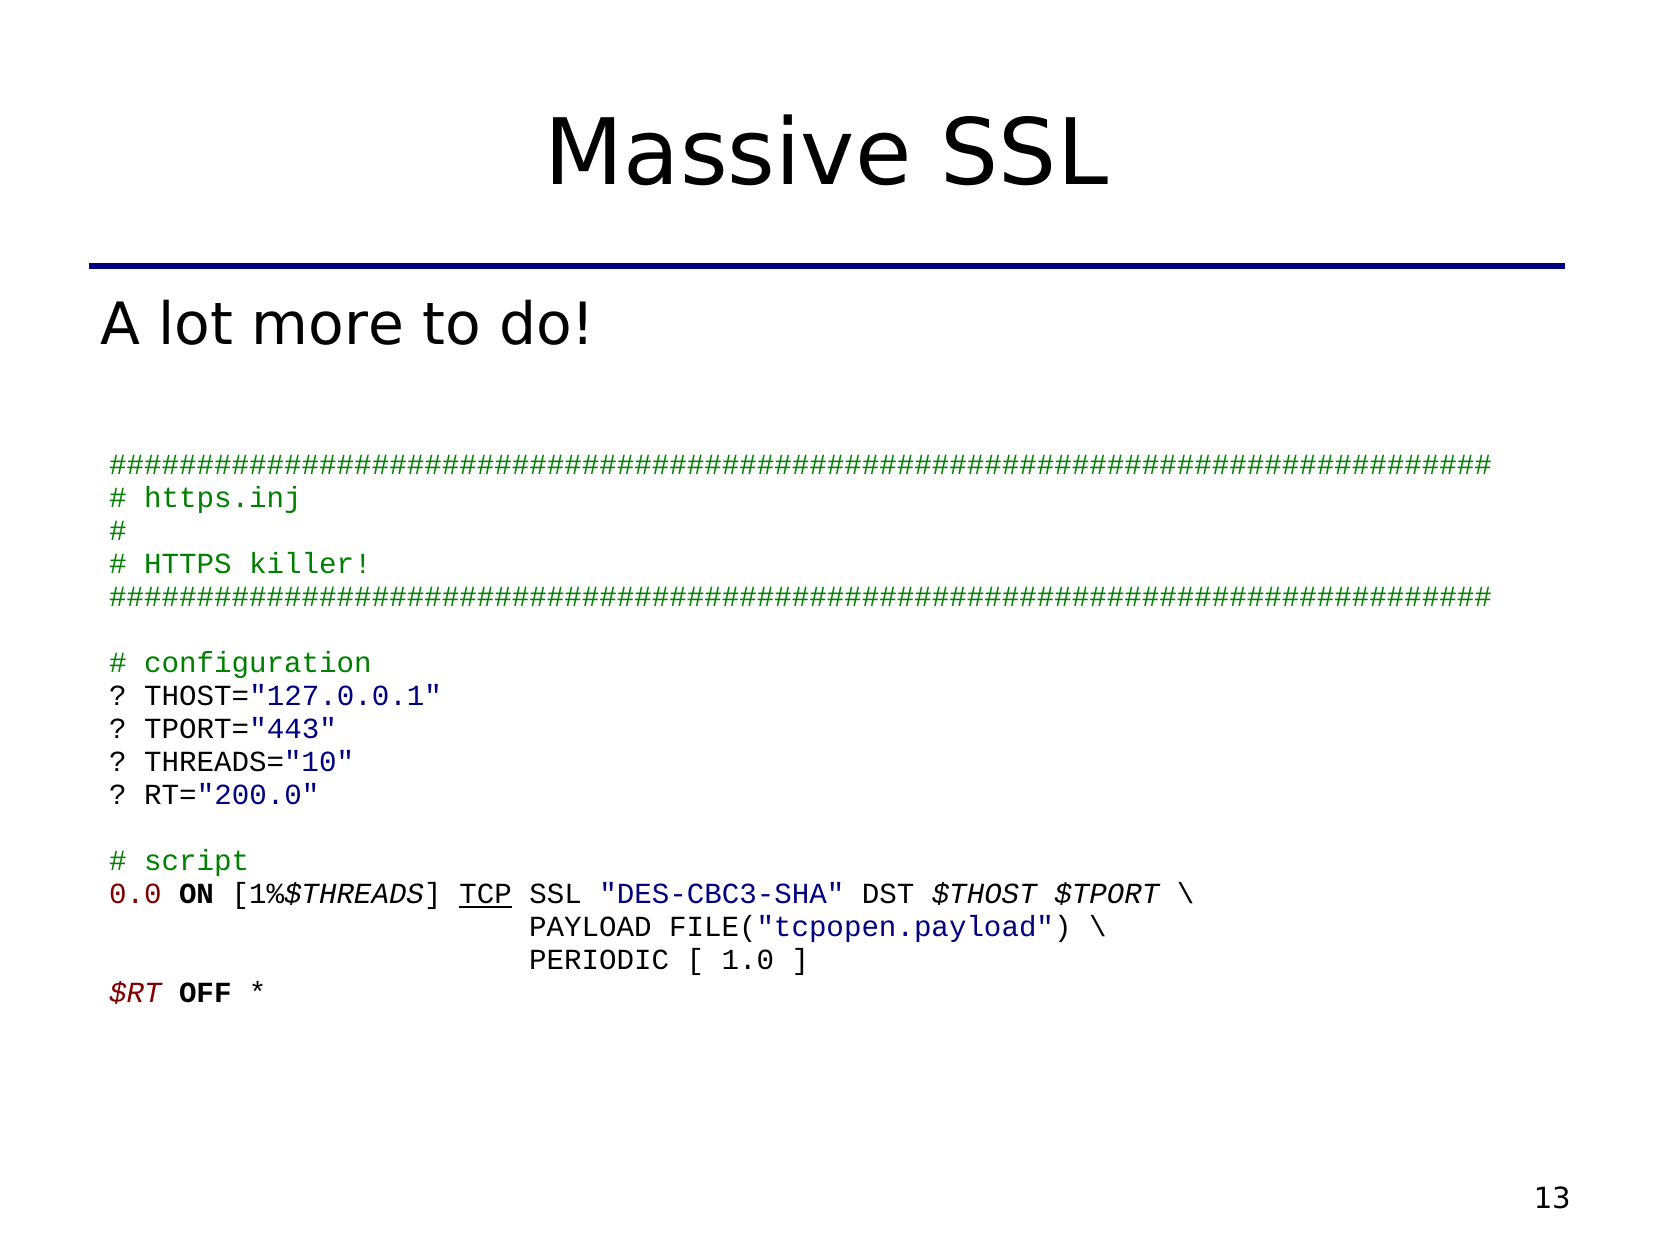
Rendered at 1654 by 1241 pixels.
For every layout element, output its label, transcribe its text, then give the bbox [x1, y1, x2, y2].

text_box ############################################################################### # https.inj # # HTTPS killer! ############################################################################### # configuration ? THOST="127.0.0.1" ? TPORT="443" ? THREADS="10" ? RT="200.0" # script 0.0 ON [1%$THREADS] TCP SSL "DES-CBC3-SHA" DST $THOST $TPORT \ PAYLOAD FILE("tcpopen.payload") \ PERIODIC [ 1.0 ] $RT OFF * [94, 442, 1571, 1052]
title Massive SSL [82, 56, 1571, 250]
list A lot more to do! [82, 290, 1571, 1094]
